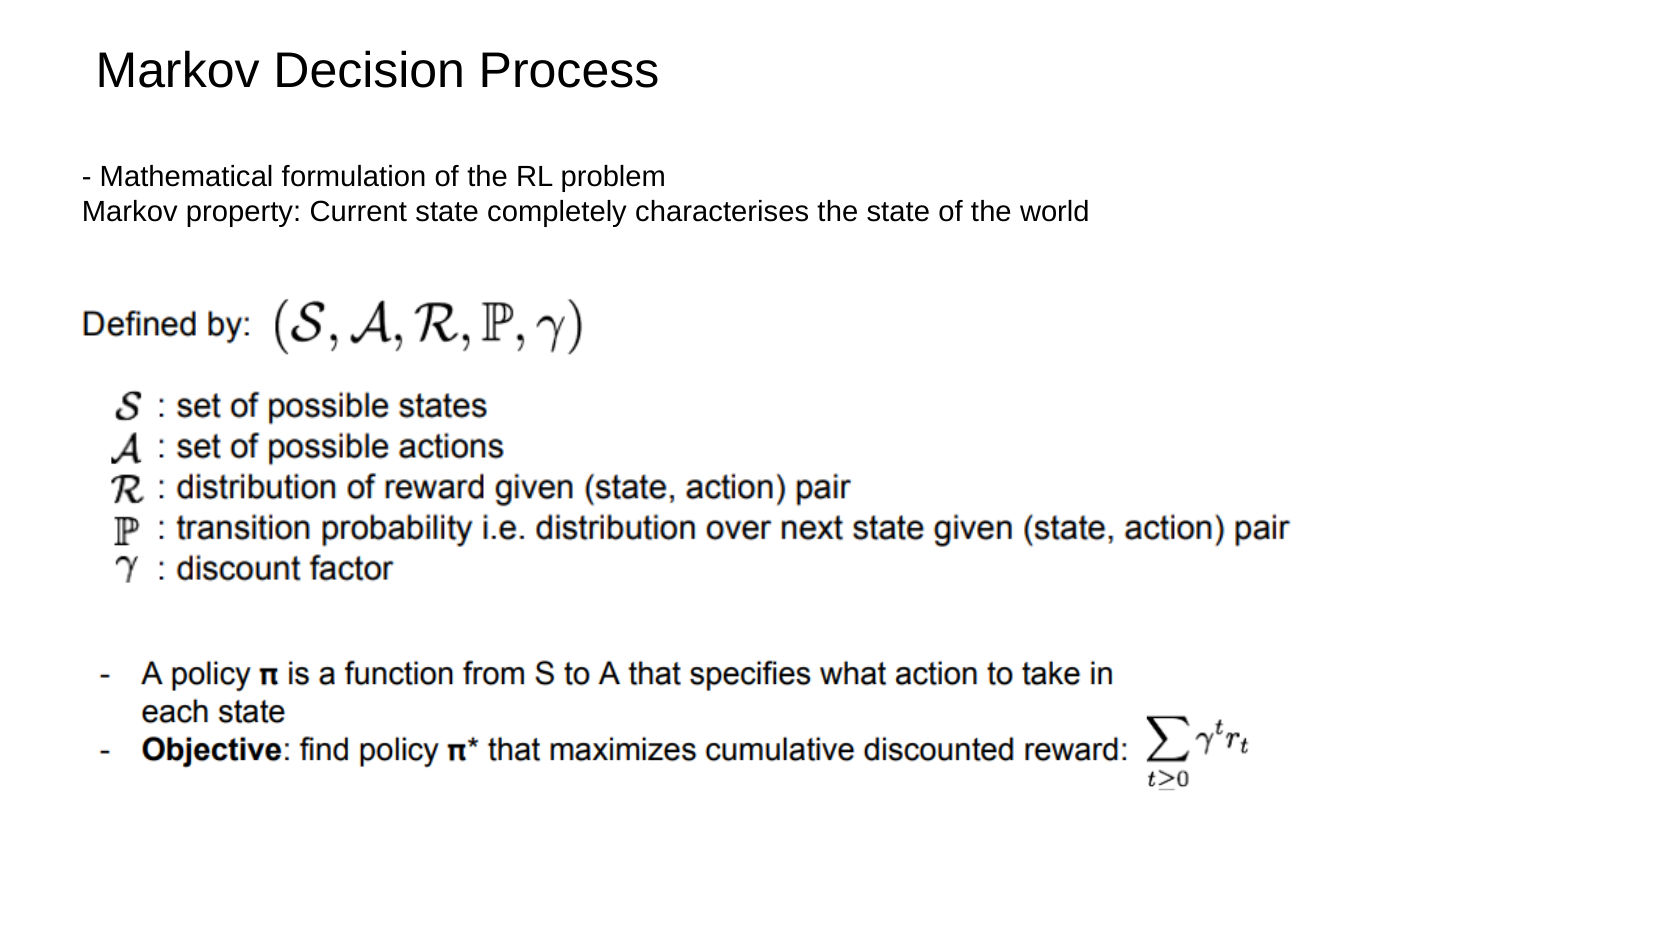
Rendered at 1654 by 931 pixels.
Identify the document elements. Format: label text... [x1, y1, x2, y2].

text_box Markov Decision Process [80, 30, 840, 112]
text_box - Mathematical formulation of the RL problem Markov property: Current state completely characterises the state of the world [67, 150, 1470, 256]
picture [60, 284, 1331, 810]
